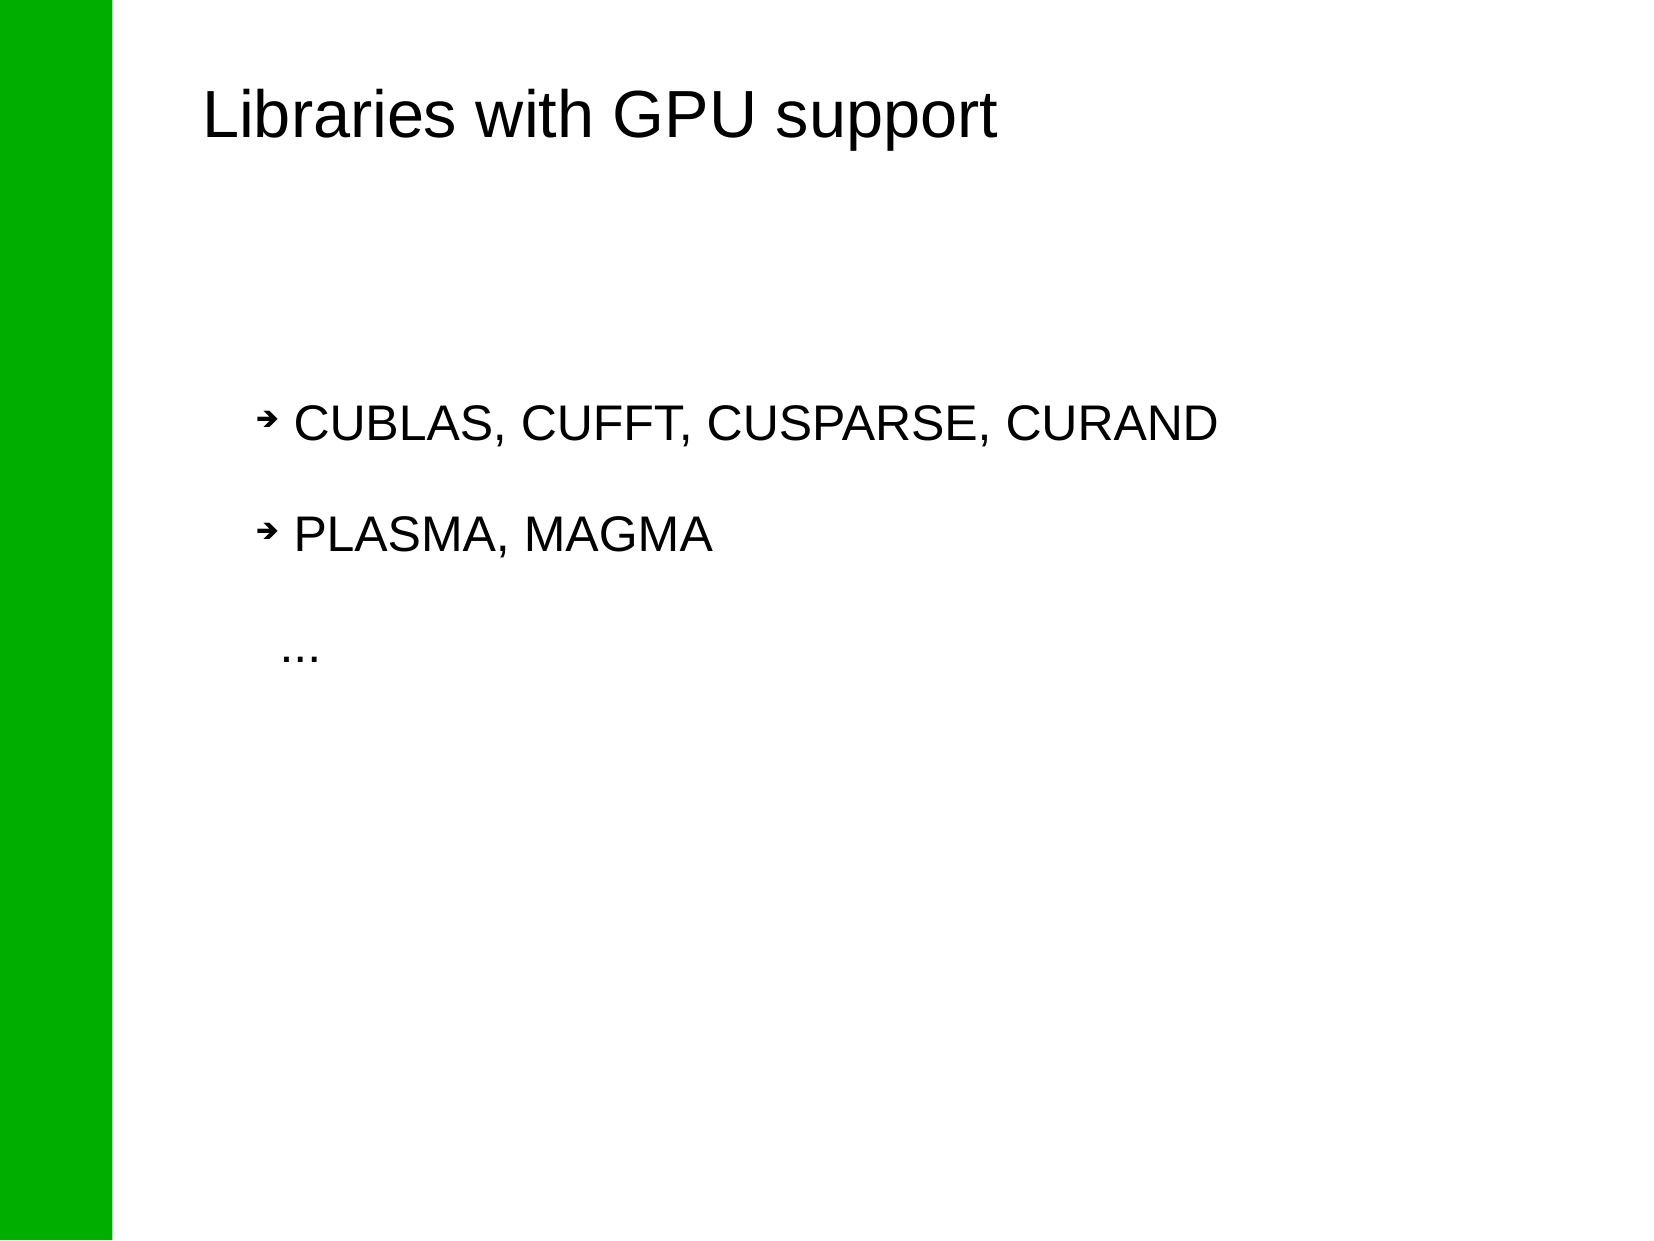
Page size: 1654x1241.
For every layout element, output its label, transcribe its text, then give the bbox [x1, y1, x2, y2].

text_box [0, 0, 113, 1241]
text_box Libraries with GPU support [187, 70, 1016, 160]
text_box CUBLAS, CUFFT, CUSPARSE, CURAND PLASMA, MAGMA ... [240, 331, 1538, 626]
